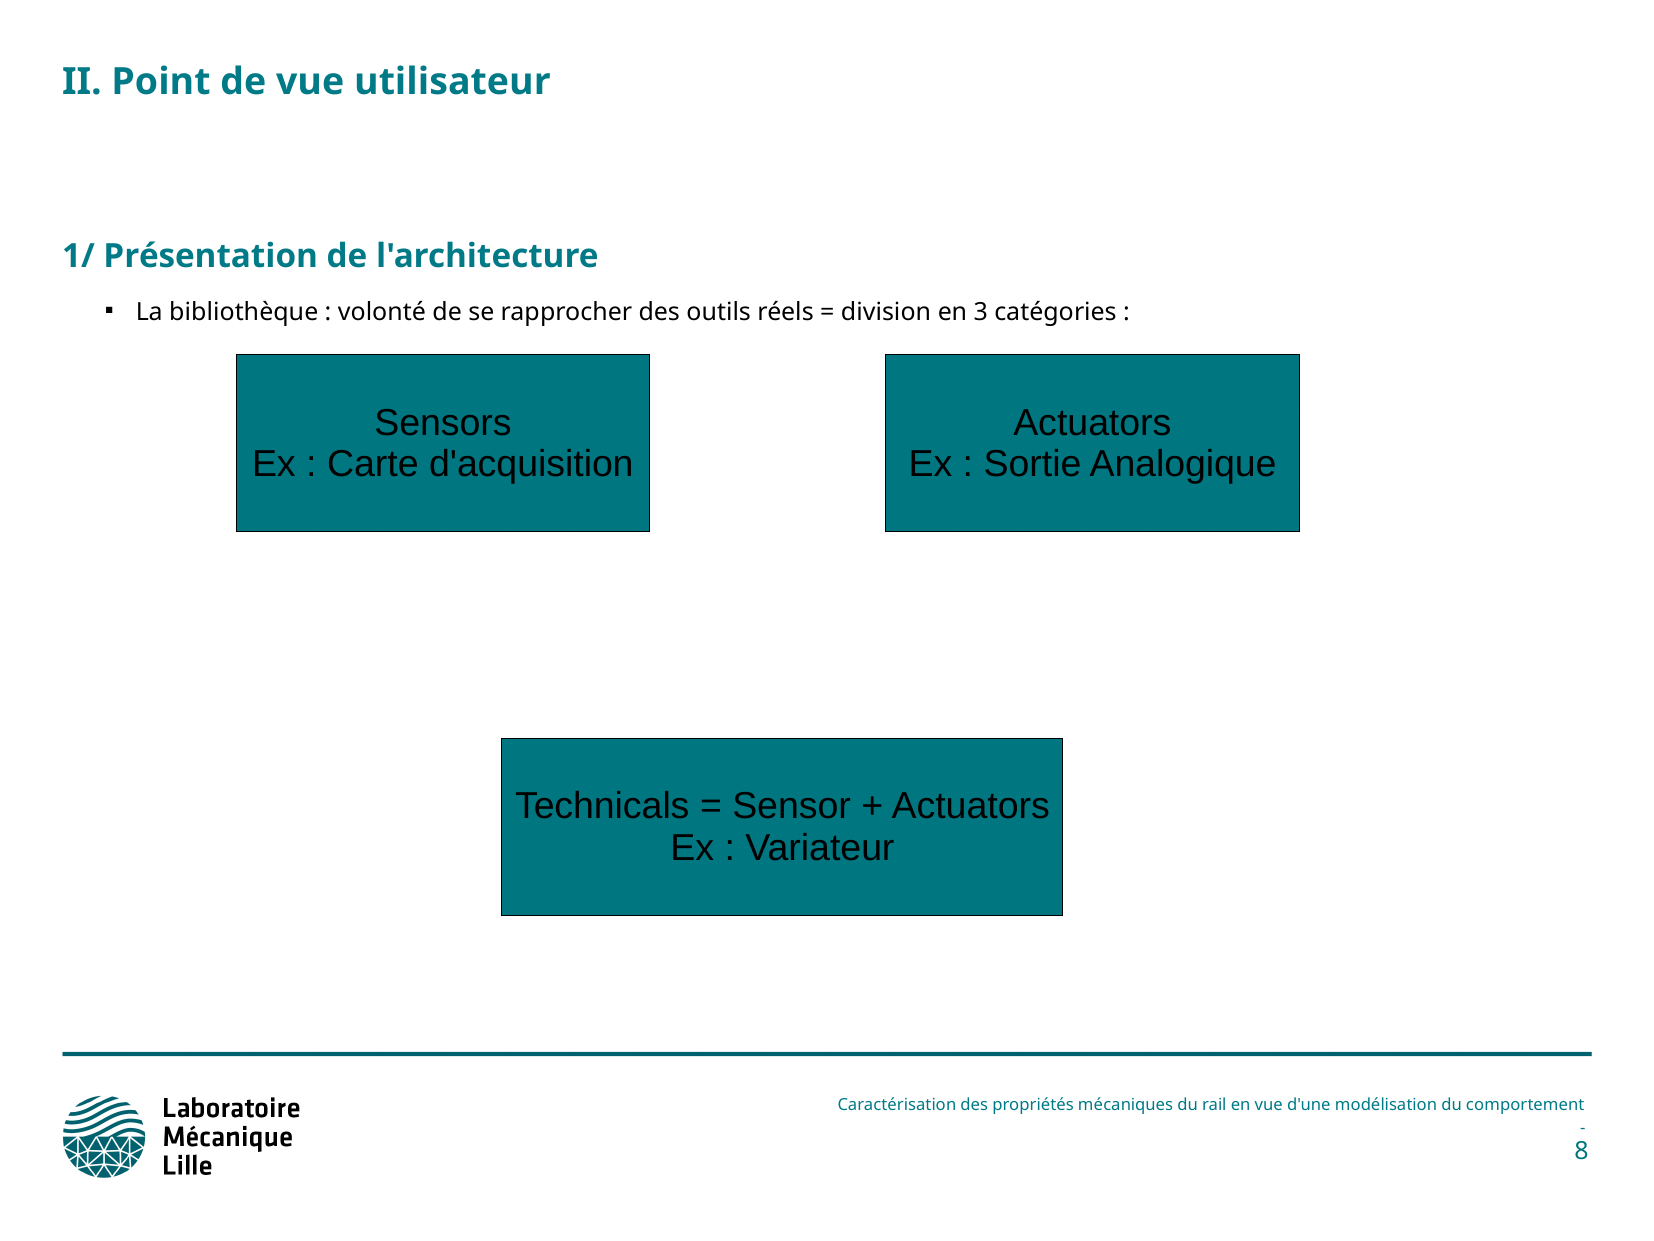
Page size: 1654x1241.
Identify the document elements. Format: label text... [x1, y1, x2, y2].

text_box II. Point de vue utilisateur [47, 47, 945, 163]
text_box Sensors Ex : Carte d'acquisition [236, 354, 650, 532]
text_box Actuators Ex : Sortie Analogique [885, 354, 1300, 532]
text_box Technicals = Sensor + Actuators Ex : Variateur [501, 738, 1063, 916]
picture [0, 0, 1654, 1240]
text_box 1/ Présentation de l'architecture La bibliothèque : volonté de se rapprocher des outils réels = division en 3 catégories : [47, 224, 1595, 963]
